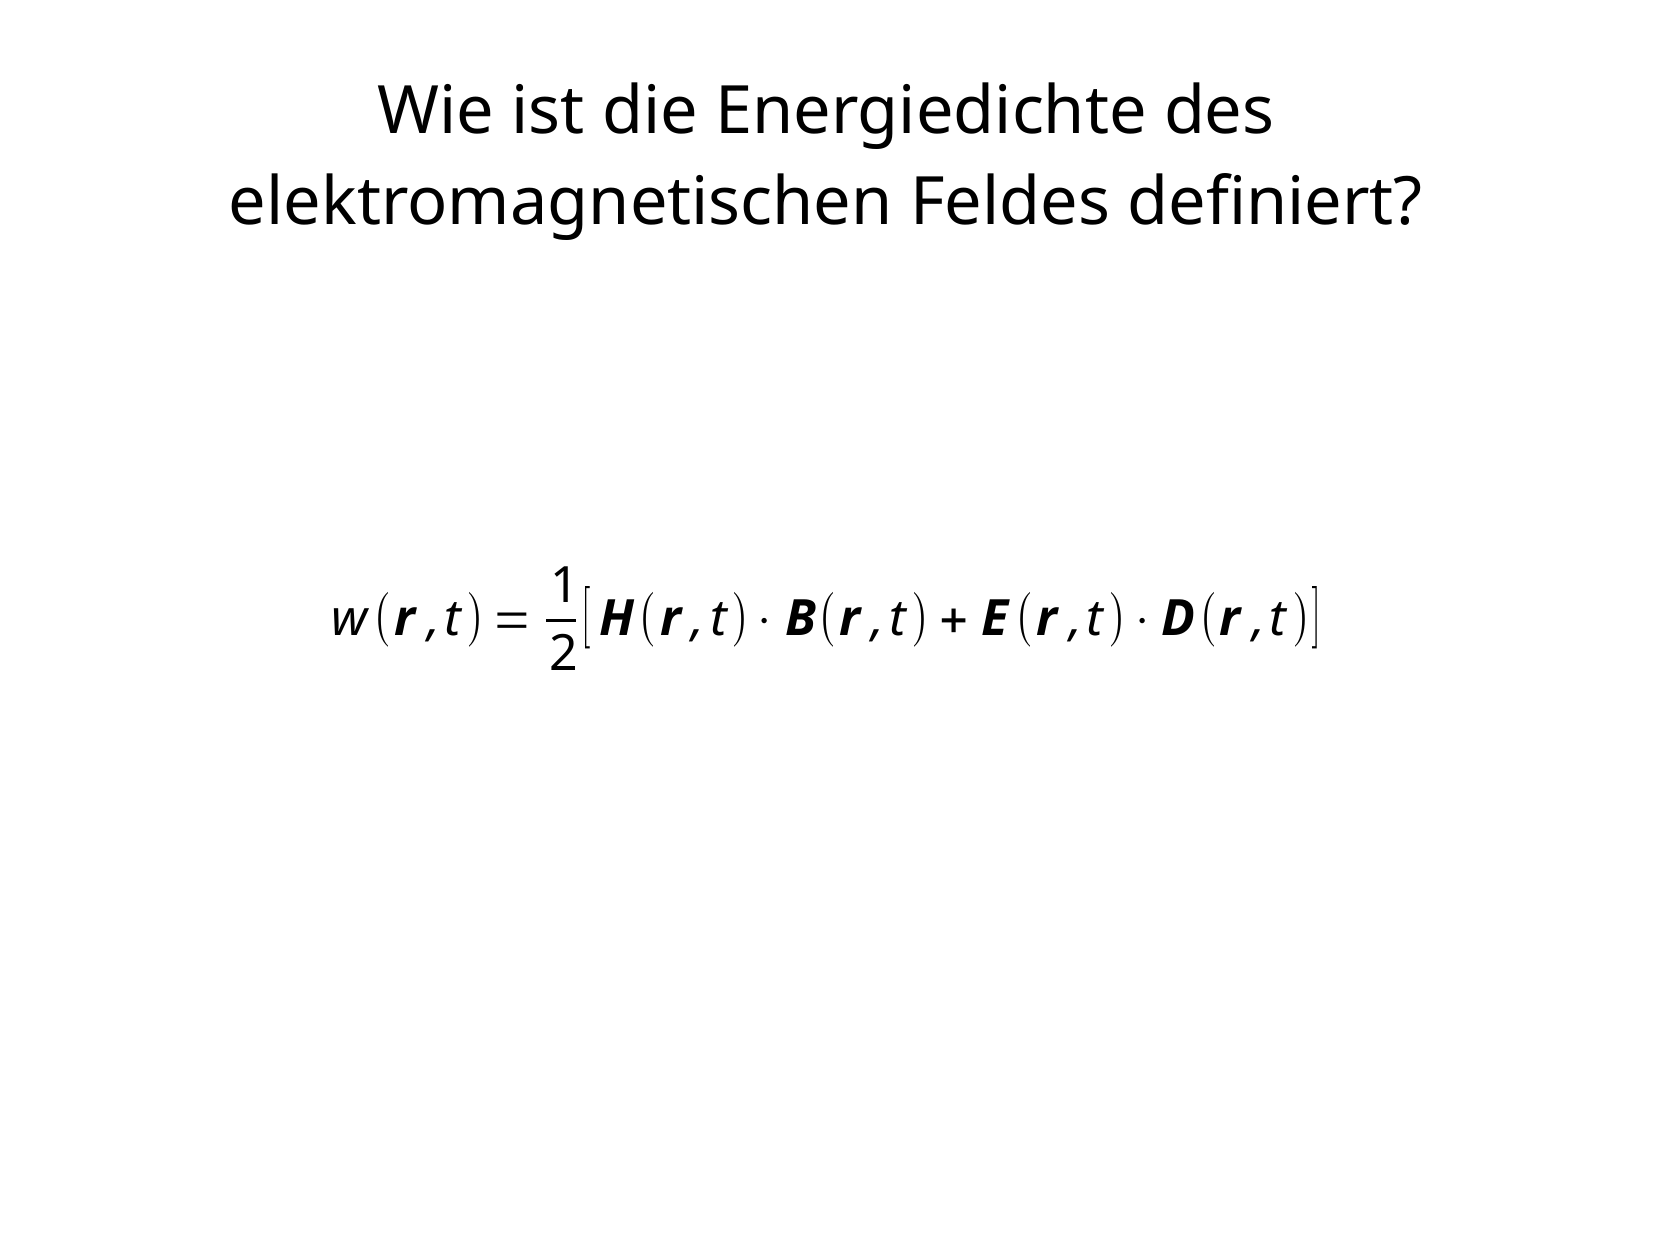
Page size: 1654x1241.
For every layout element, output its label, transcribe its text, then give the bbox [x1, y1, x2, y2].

title Wie ist die Energiedichte des elektromagnetischen Feldes definiert? [82, 49, 1571, 257]
chart [325, 555, 1328, 685]
